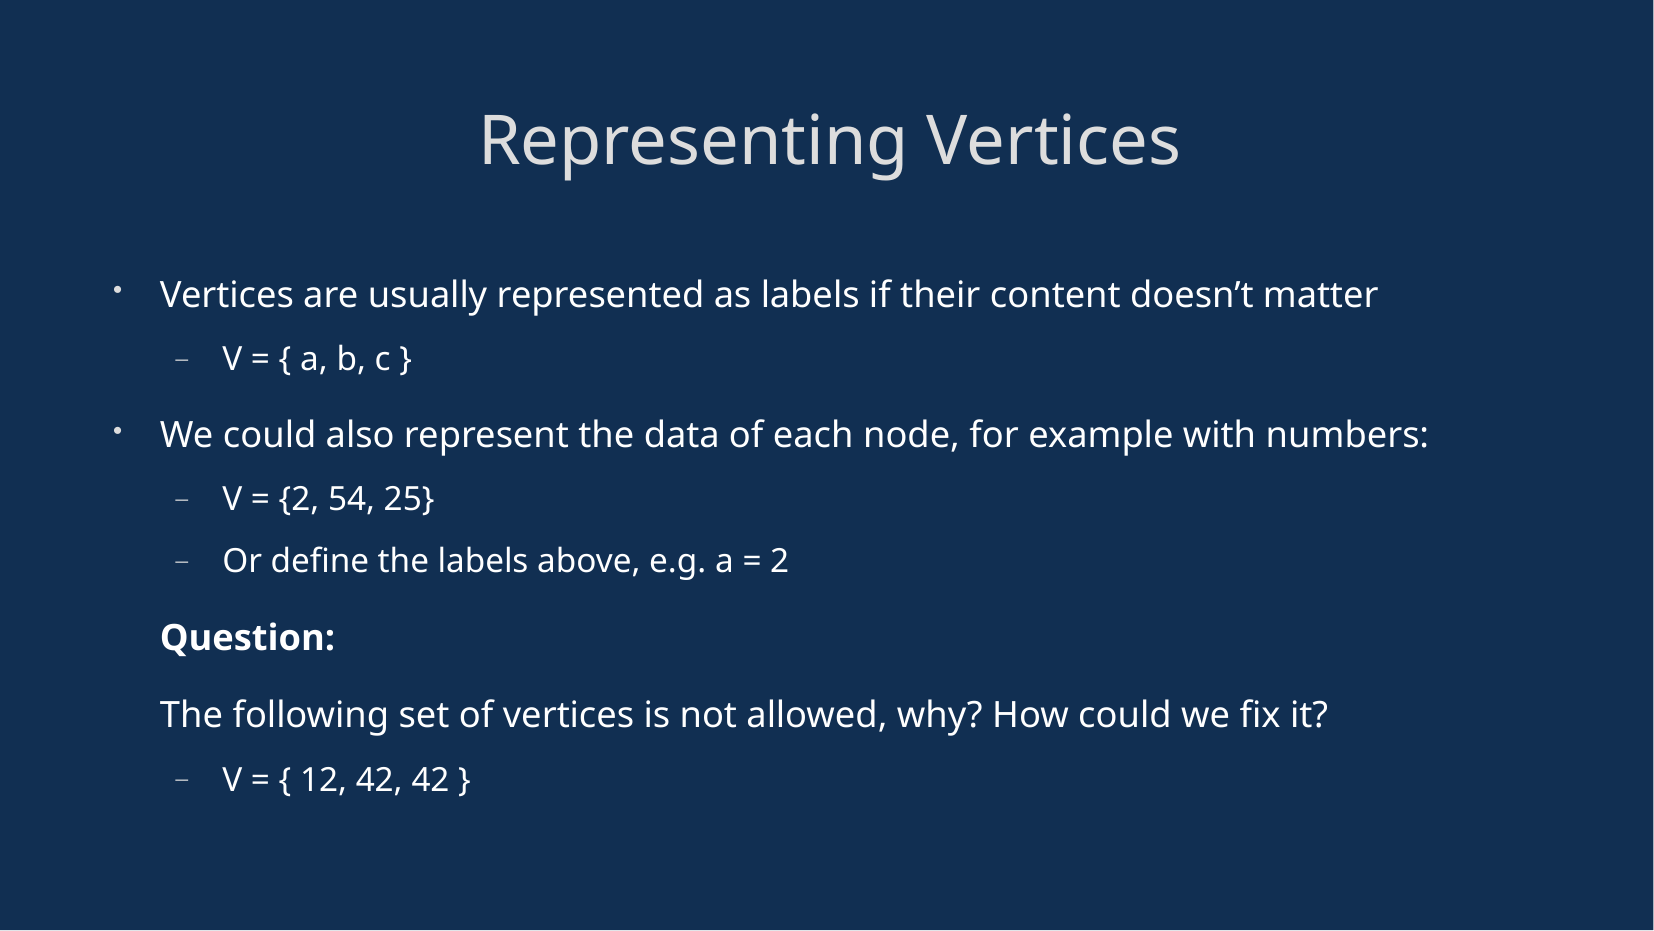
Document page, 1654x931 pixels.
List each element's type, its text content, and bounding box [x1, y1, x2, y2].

title Representing Vertices [97, 56, 1563, 220]
list Vertices are usually represented as labels if their content doesn’t matter V = { a, b, c } We could also represent the data of each node, for example with numbers: V = {2, 54, 25} Or define the labels above, e.g. a = 2 Question: The following set of vertices is not allowed, why? How could we fix it? V = { 12, 42, 42 } [97, 268, 1563, 806]
